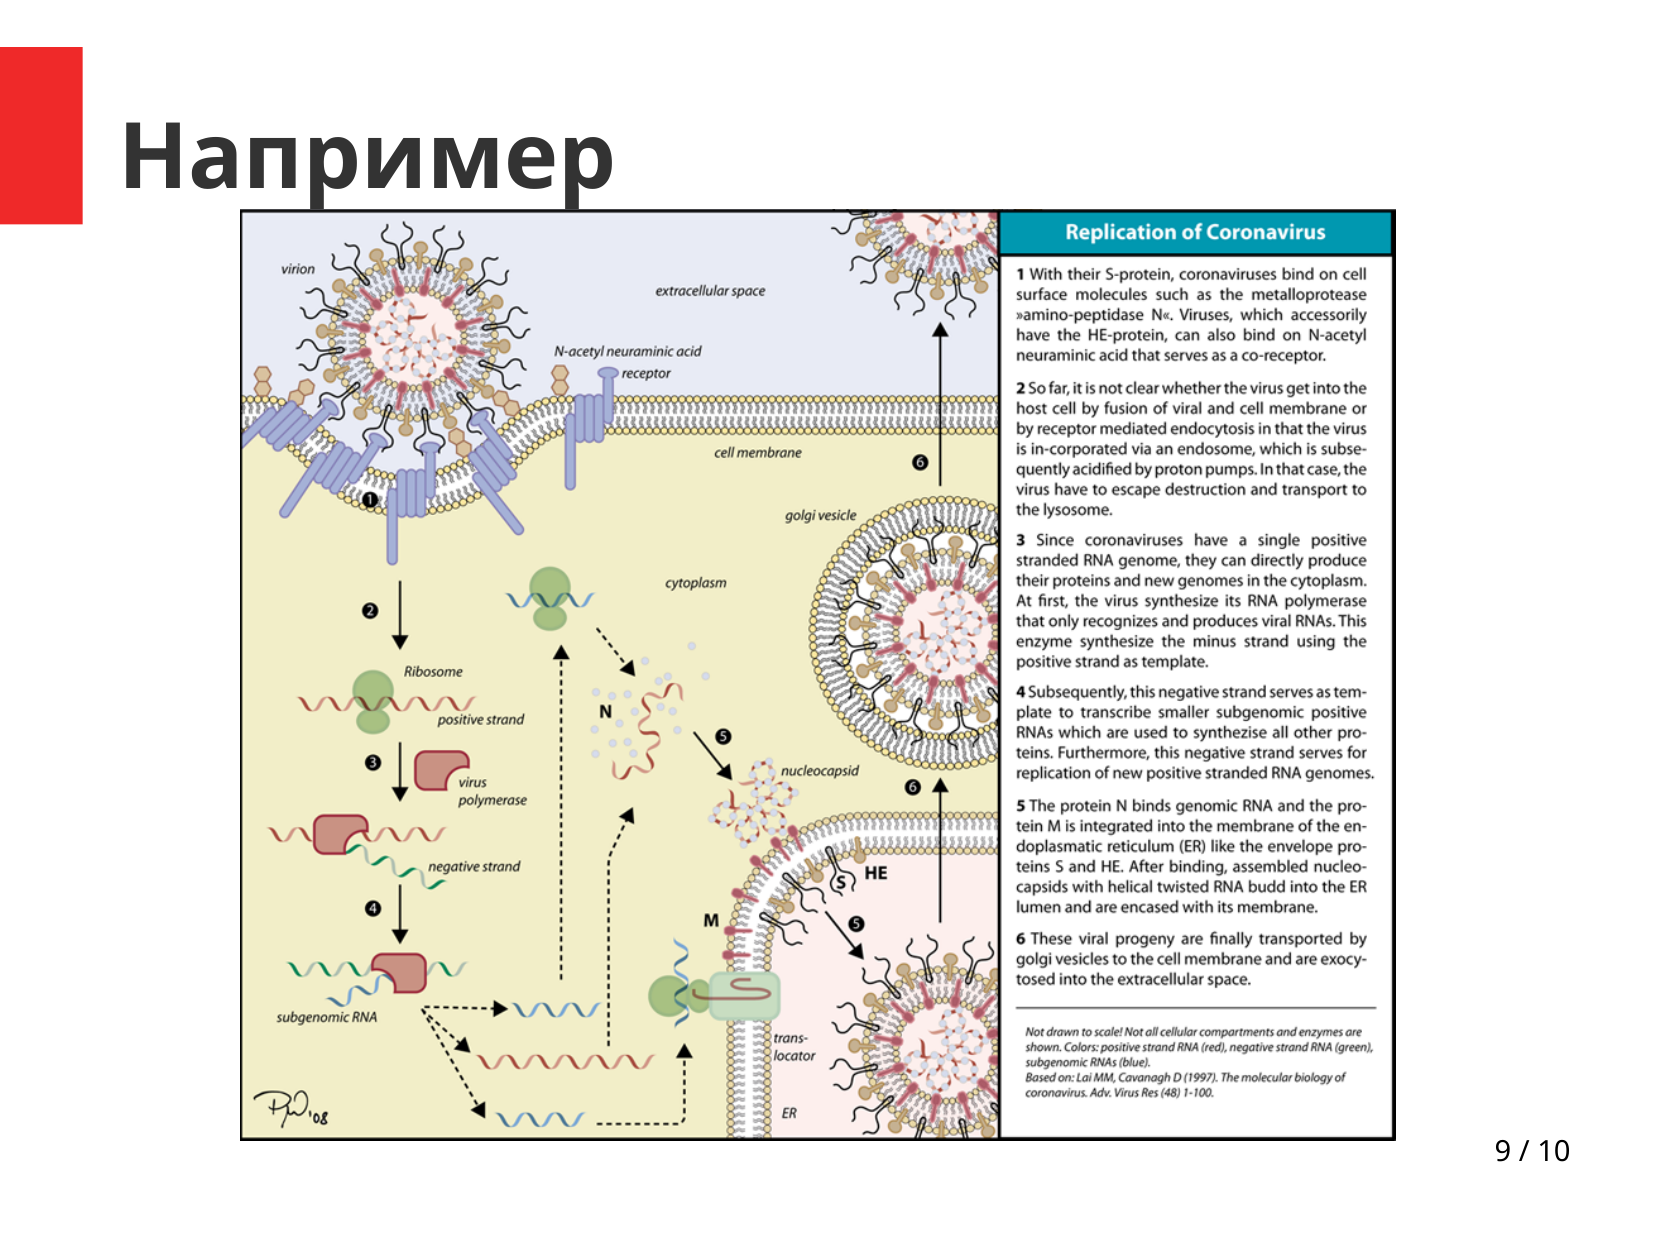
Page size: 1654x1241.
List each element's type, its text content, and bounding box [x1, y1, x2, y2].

picture [240, 209, 1396, 1141]
title Например [118, 49, 1571, 257]
